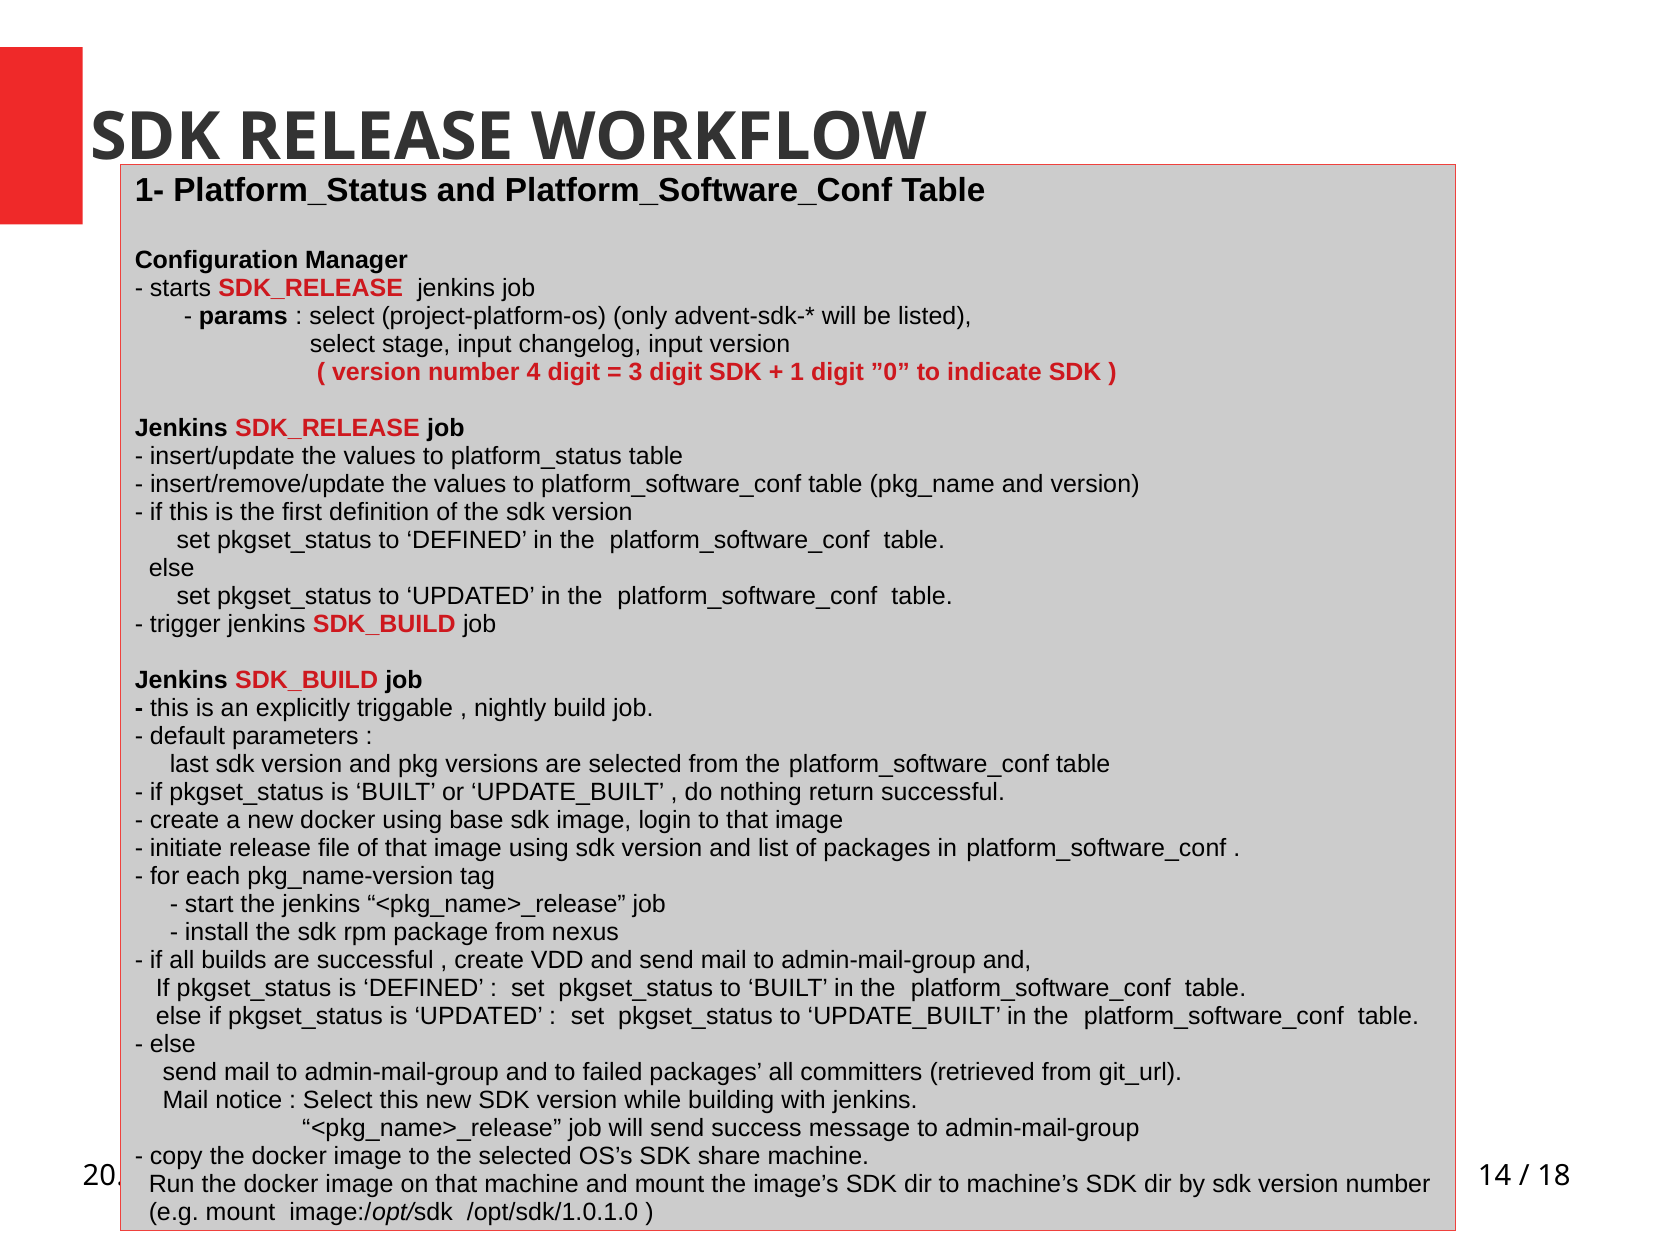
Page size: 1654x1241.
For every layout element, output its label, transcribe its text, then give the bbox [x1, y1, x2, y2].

title SDK RELEASE WORKFLOW [89, 26, 1621, 241]
text_box 1- Platform_Status and Platform_Software_Conf Table Configuration Manager - starts SDK_RELEASE jenkins job - params : select (project-platform-os) (only advent-sdk-* will be listed), select stage, input changelog, input version ( version number 4 digit = 3 digit SDK + 1 digit ”0” to indicate SDK ) Jenkins SDK_RELEASE job - insert/update the values to platform_status table - insert/remove/update the values to platform_software_conf table (pkg_name and version) - if this is the first definition of the sdk version set pkgset_status to ‘DEFINED’ in the platform_software_conf table. else set pkgset_status to ‘UPDATED’ in the platform_software_conf table. - trigger jenkins SDK_BUILD job Jenkins SDK_BUILD job - this is an explicitly triggable , nightly build job. - default parameters : last sdk version and pkg versions are selected from the platform_software_conf table - if pkgset_status is ‘BUILT’ or ‘UPDATE_BUILT’ , do nothing return successful. - create a new docker using base sdk image, login to that image - initiate release file of that image using sdk version and list of packages in platform_software_conf . - for each pkg_name-version tag - start the jenkins “<pkg_name>_release” job - install the sdk rpm package from nexus - if all builds are successful , create VDD and send mail to admin-mail-group and, If pkgset_status is ‘DEFINED’ : set pkgset_status to ‘BUILT’ in the platform_software_conf table. else if pkgset_status is ‘UPDATED’ : set pkgset_status to ‘UPDATE_BUILT’ in the platform_software_conf table. - else send mail to admin-mail-group and to failed packages’ all committers (retrieved from git_url). Mail notice : Select this new SDK version while building with jenkins. “<pkg_name>_release” job will send success message to admin-mail-group - copy the docker image to the selected OS’s SDK share machine. Run the docker image on that machine and mount the image’s SDK dir to machine’s SDK dir by sdk version number (e.g. mount image:/opt/sdk /opt/sdk/1.0.1.0 ) [120, 164, 1456, 1231]
